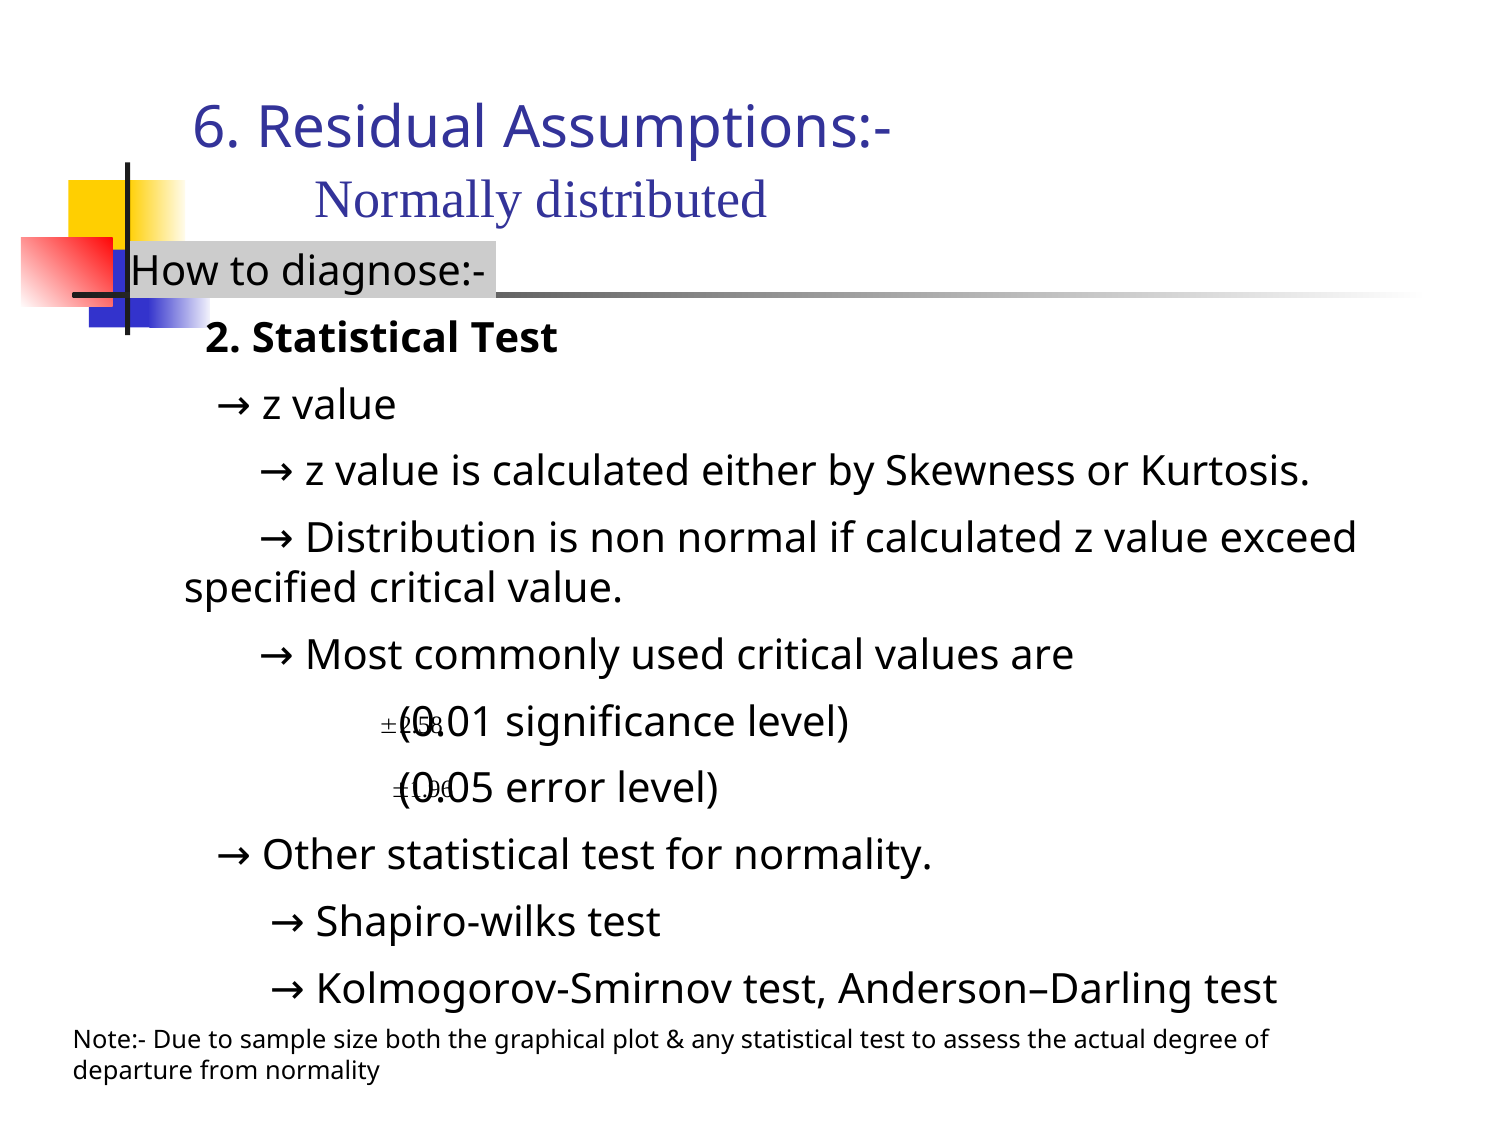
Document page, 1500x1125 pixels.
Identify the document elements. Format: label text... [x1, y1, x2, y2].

chart [384, 775, 461, 804]
list How to diagnose:- 2. Statistical Test → z value → z value is calculated either by Skewness or Kurtosis. → Distribution is non normal if calculated z value exceed specified critical value. → Most commonly used critical values are (0.01 significance level) (0.05 error level) → Other statistical test for normality. → Shapiro-wilks test → Kolmogorov-Smirnov test, Anderson–Darling test [59, 236, 1500, 1111]
chart [372, 712, 449, 740]
list Note:- Due to sample size both the graphical plot & any statistical test to assess the actual degree of departure from normality [23, 1015, 1477, 1125]
title 6. Residual Assumptions:- Normally distributed [177, 11, 1453, 238]
